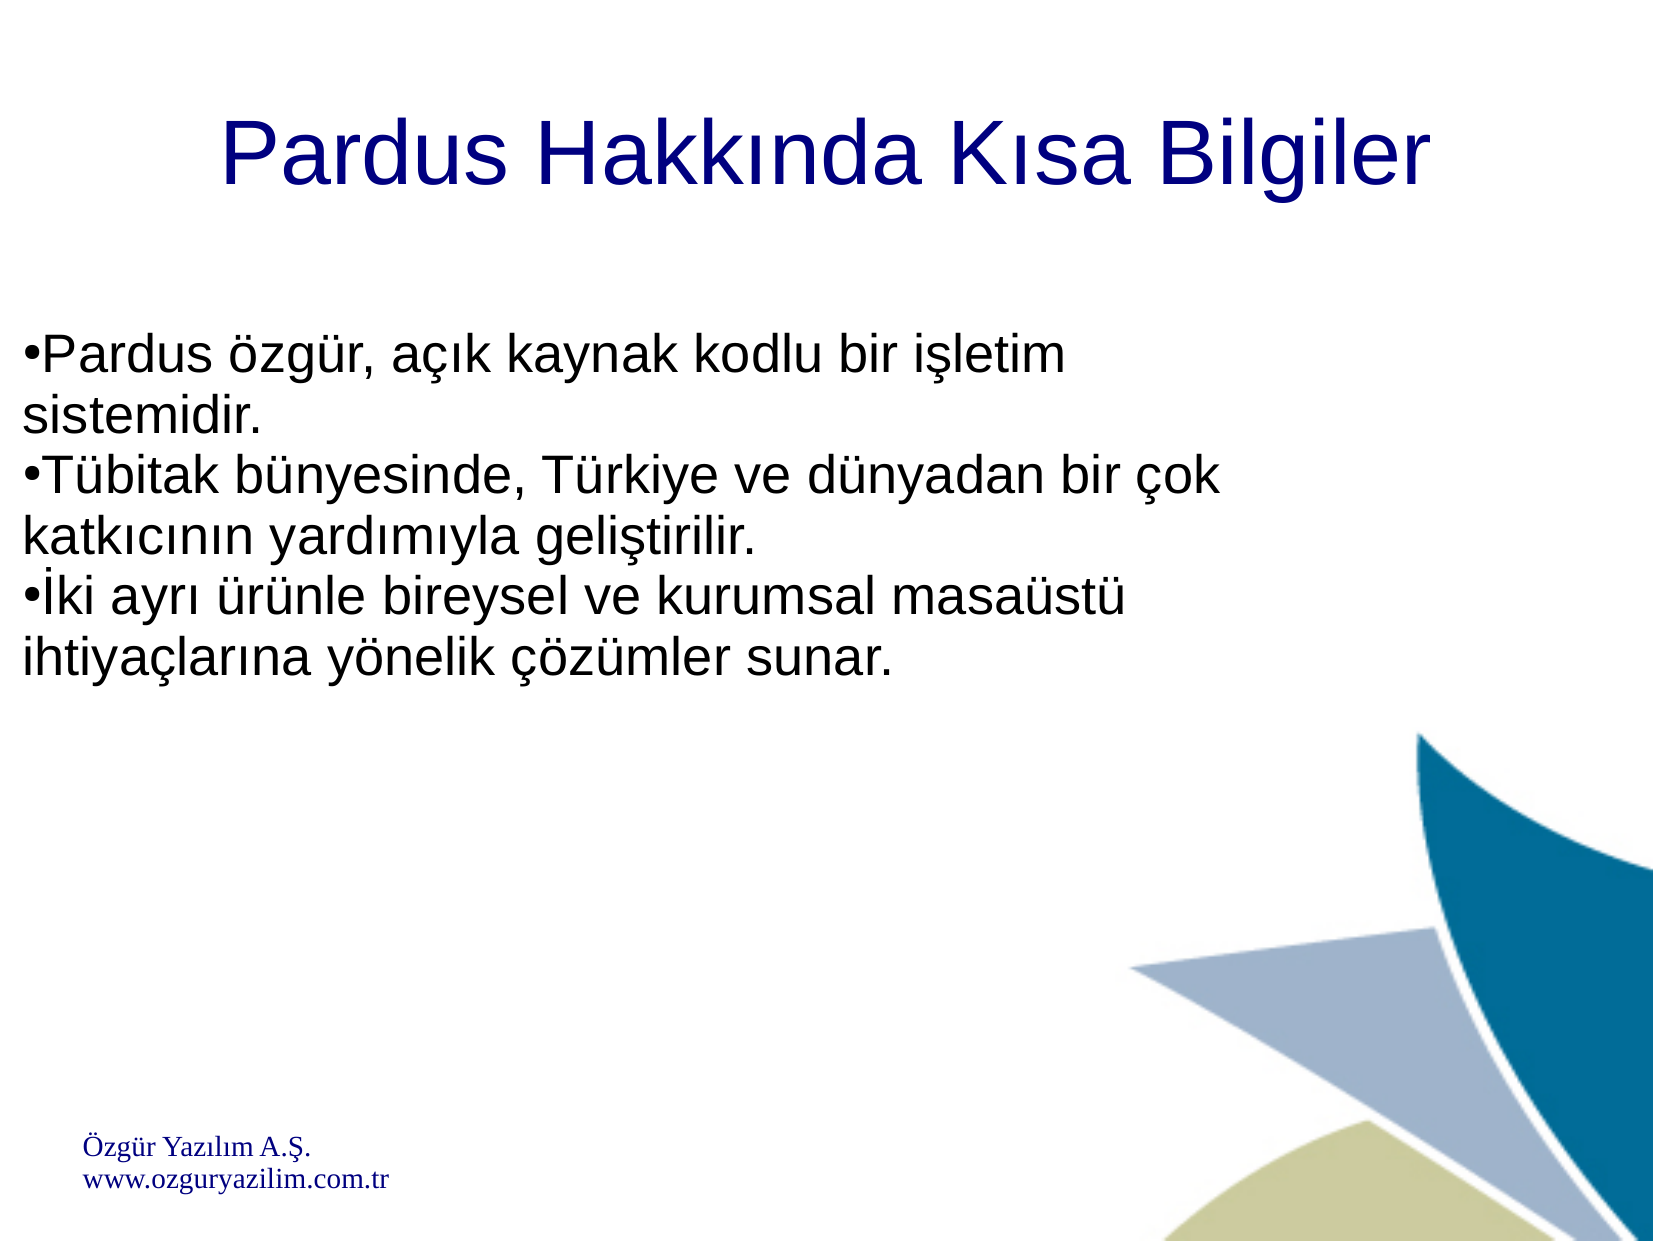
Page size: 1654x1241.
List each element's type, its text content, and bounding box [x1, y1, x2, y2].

text_box Pardus özgür, açık kaynak kodlu bir işletim sistemidir. Tübitak bünyesinde, Türkiye ve dünyadan bir çok katkıcının yardımıyla geliştirilir. İki ayrı ürünle bireysel ve kurumsal masaüstü ihtiyaçlarına yönelik çözümler sunar. [7, 316, 1299, 887]
picture [1062, 708, 1653, 1241]
title Pardus Hakkında Kısa Bilgiler [82, 49, 1571, 257]
